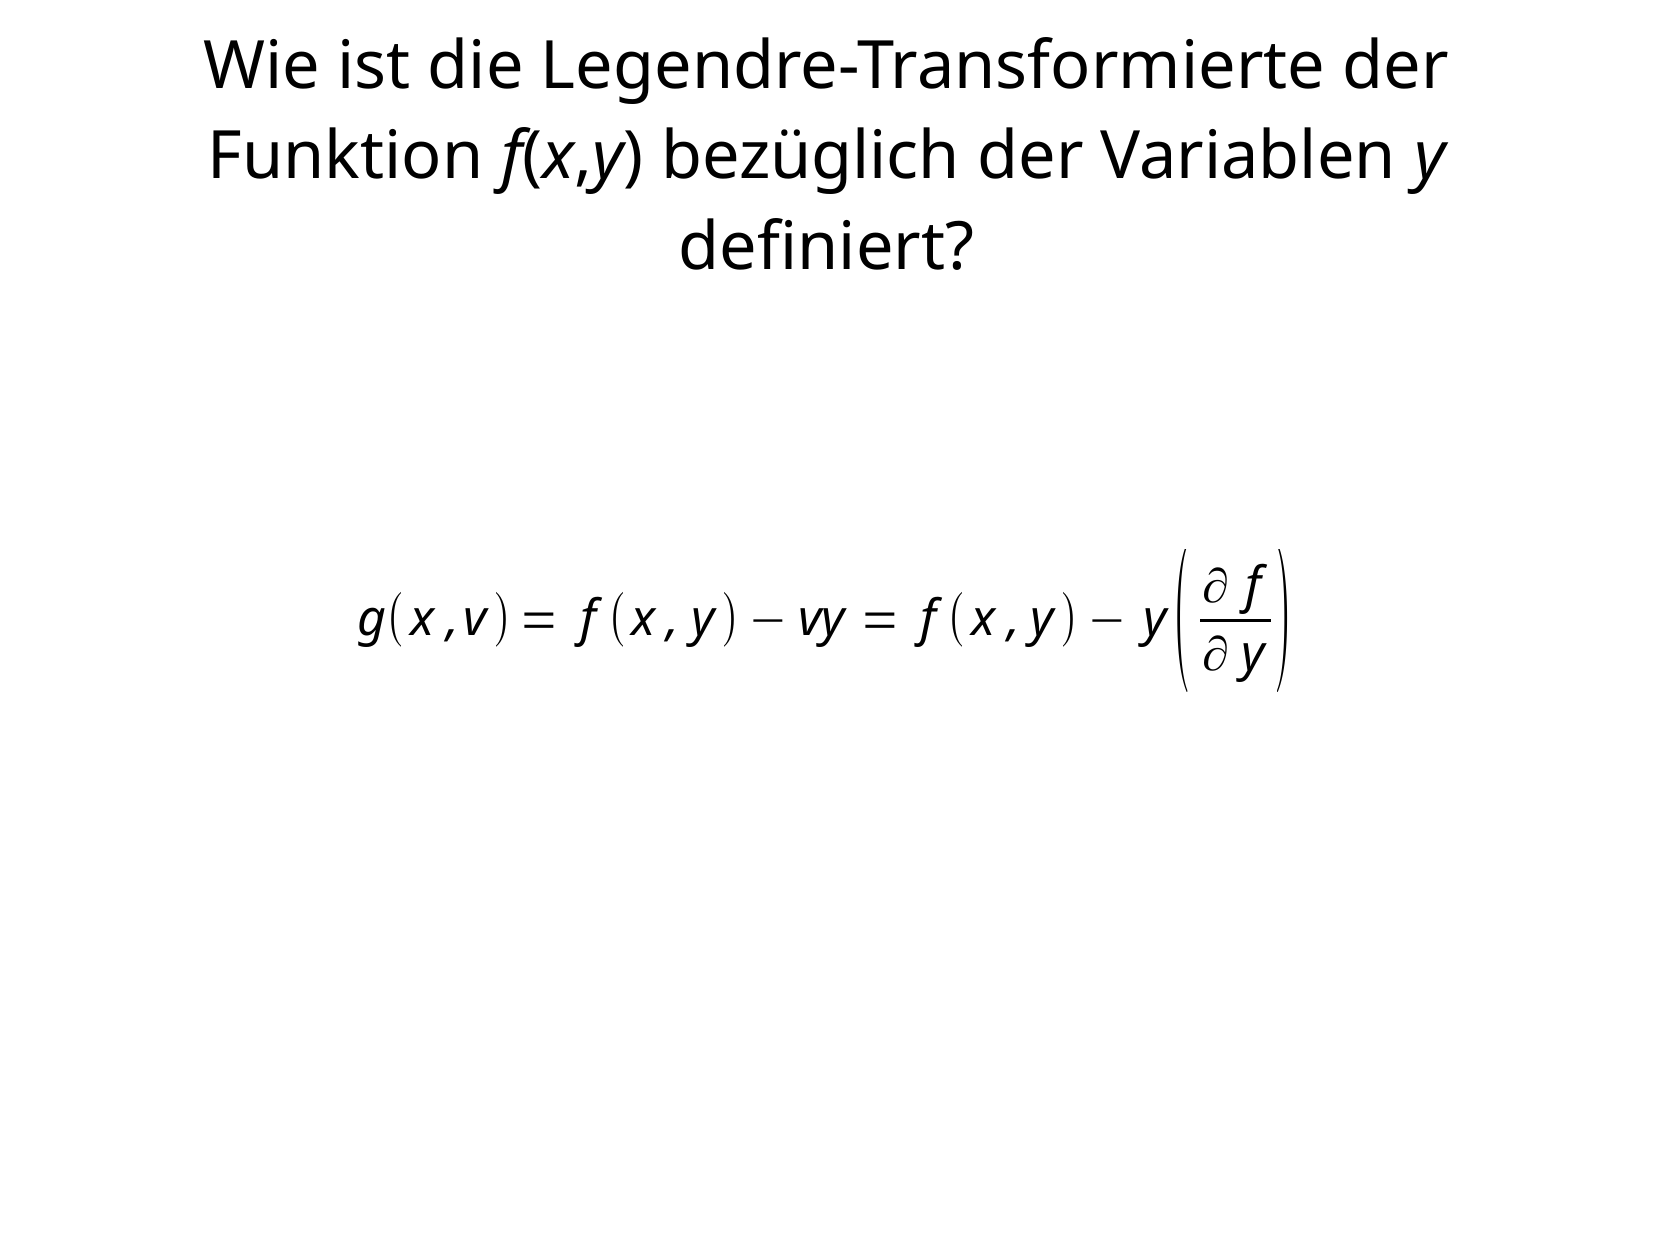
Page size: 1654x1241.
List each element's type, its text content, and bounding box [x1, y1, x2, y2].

chart [348, 549, 1306, 692]
title Wie ist die Legendre-Transformierte der Funktion f(x,y) bezüglich der Variablen y definiert? [82, 49, 1571, 257]
